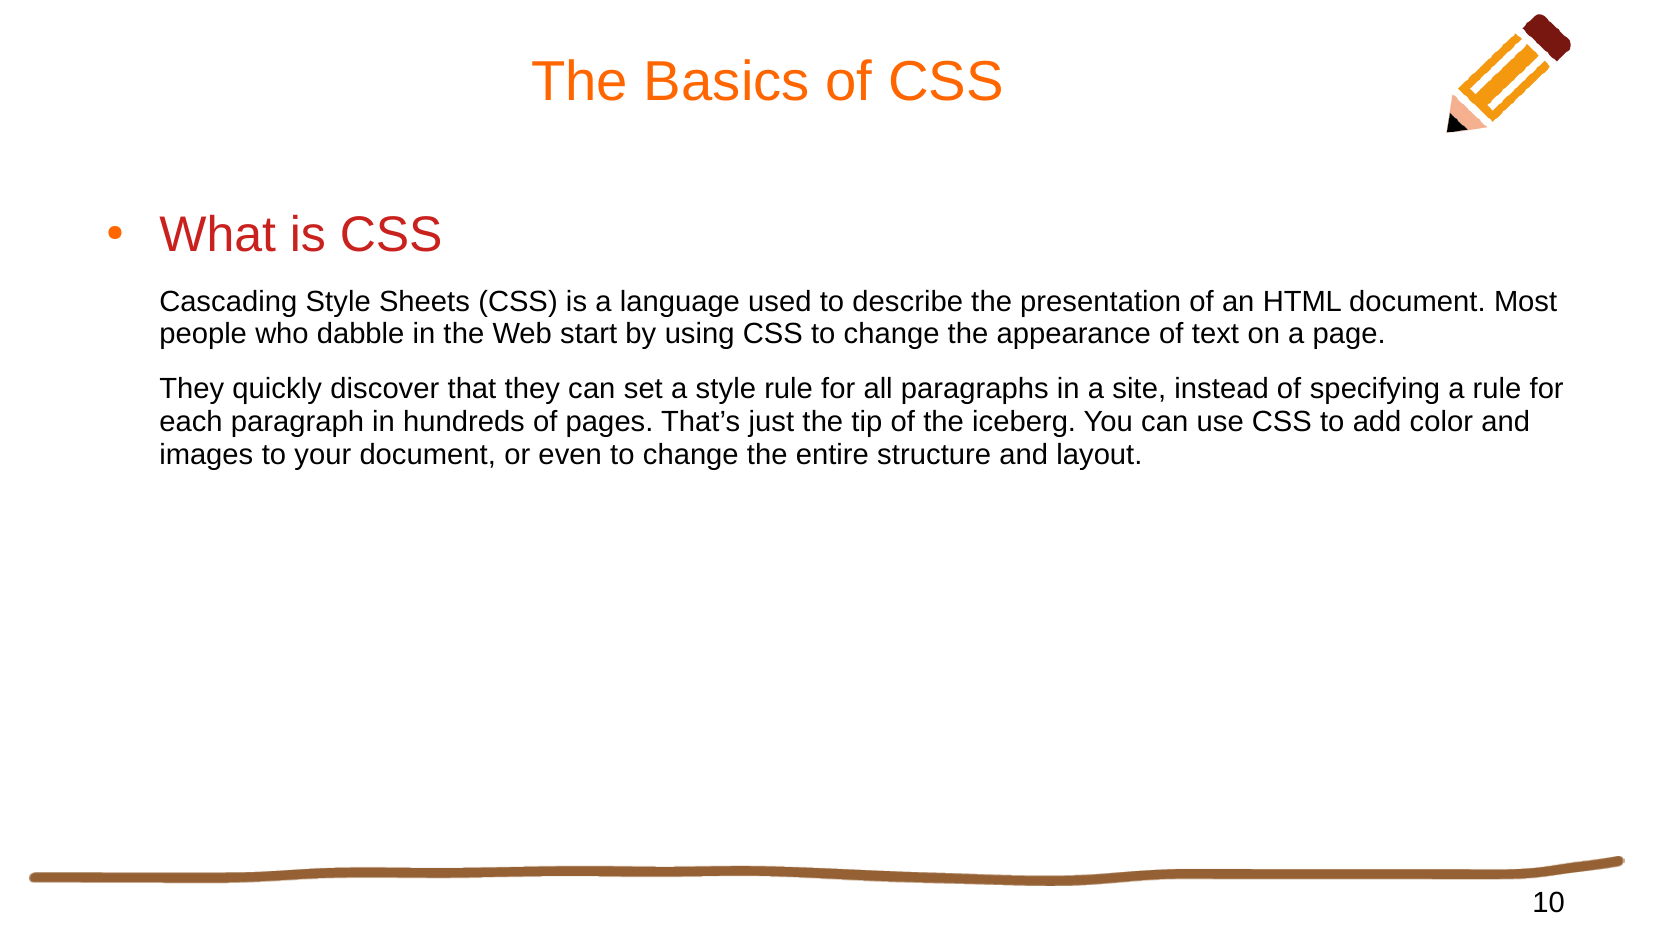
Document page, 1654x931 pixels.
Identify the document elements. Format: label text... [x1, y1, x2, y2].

title The Basics of CSS [88, 29, 1447, 133]
picture [29, 856, 1625, 886]
picture [1446, 14, 1571, 133]
list What is CSS Cascading Style Sheets (CSS) is a language used to describe the presentation of an HTML document. Most people who dabble in the Web start by using CSS to change the appearance of text on a page. They quickly discover that they can set a style rule for all paragraphs in a site, instead of specifying a rule for each paragraph in hundreds of pages. That’s just the tip of the iceberg. You can use CSS to add color and images to your document, or even to change the entire structure and layout. [88, 206, 1595, 857]
